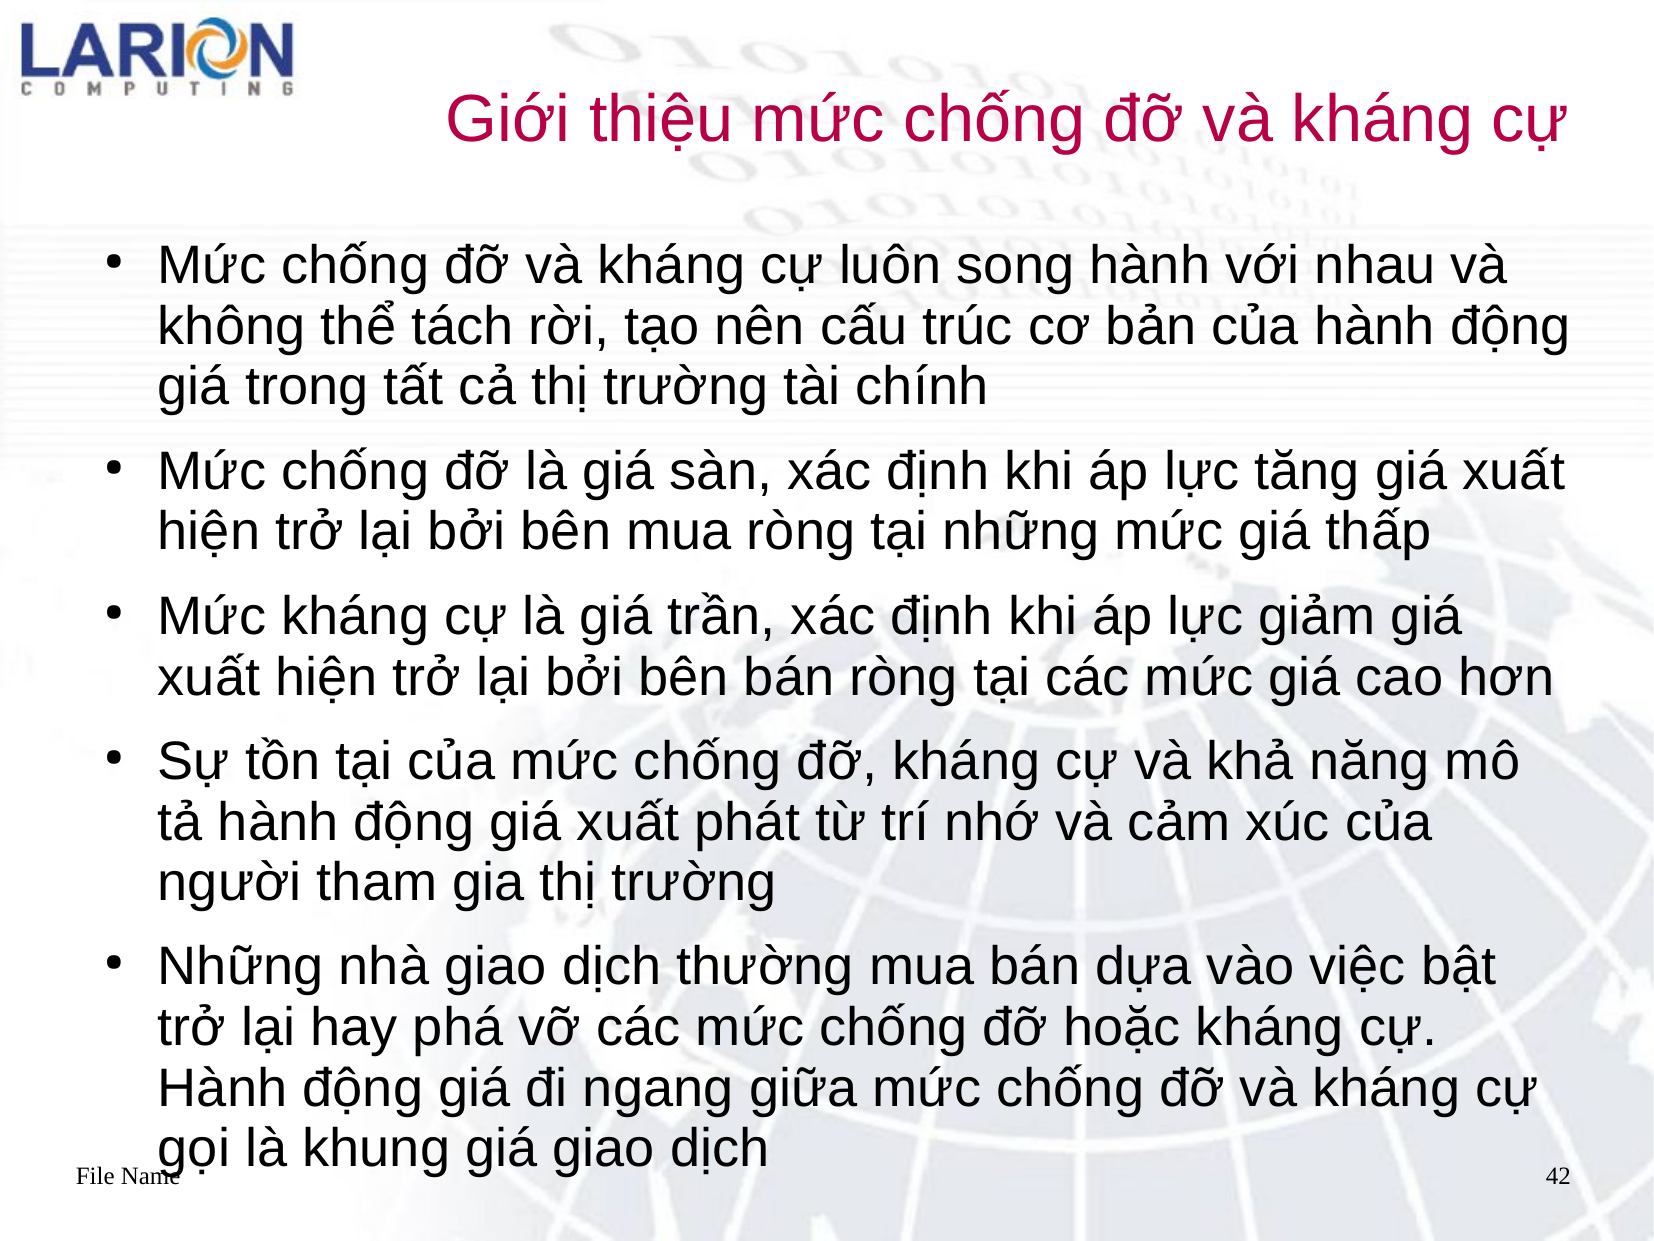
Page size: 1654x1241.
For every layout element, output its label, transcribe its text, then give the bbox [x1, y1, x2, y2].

list Mức chống đỡ và kháng cự luôn song hành với nhau và không thể tách rời, tạo nên cấu trúc cơ bản của hành động giá trong tất cả thị trường tài chính Mức chống đỡ là giá sàn, xác định khi áp lực tăng giá xuất hiện trở lại bởi bên mua ròng tại những mức giá thấp Mức kháng cự là giá trần, xác định khi áp lực giảm giá xuất hiện trở lại bởi bên bán ròng tại các mức giá cao hơn Sự tồn tại của mức chống đỡ, kháng cự và khả năng mô tả hành động giá xuất phát từ trí nhớ và cảm xúc của người tham gia thị trường Những nhà giao dịch thường mua bán dựa vào việc bật trở lại hay phá vỡ các mức chống đỡ hoặc kháng cự. Hành động giá đi ngang giữa mức chống đỡ và kháng cự gọi là khung giá giao dịch [86, 234, 1576, 1241]
picture [80, 1169, 86, 1176]
title Giới thiệu mức chống đỡ và kháng cự [300, 49, 1571, 188]
picture [0, 0, 1654, 1241]
